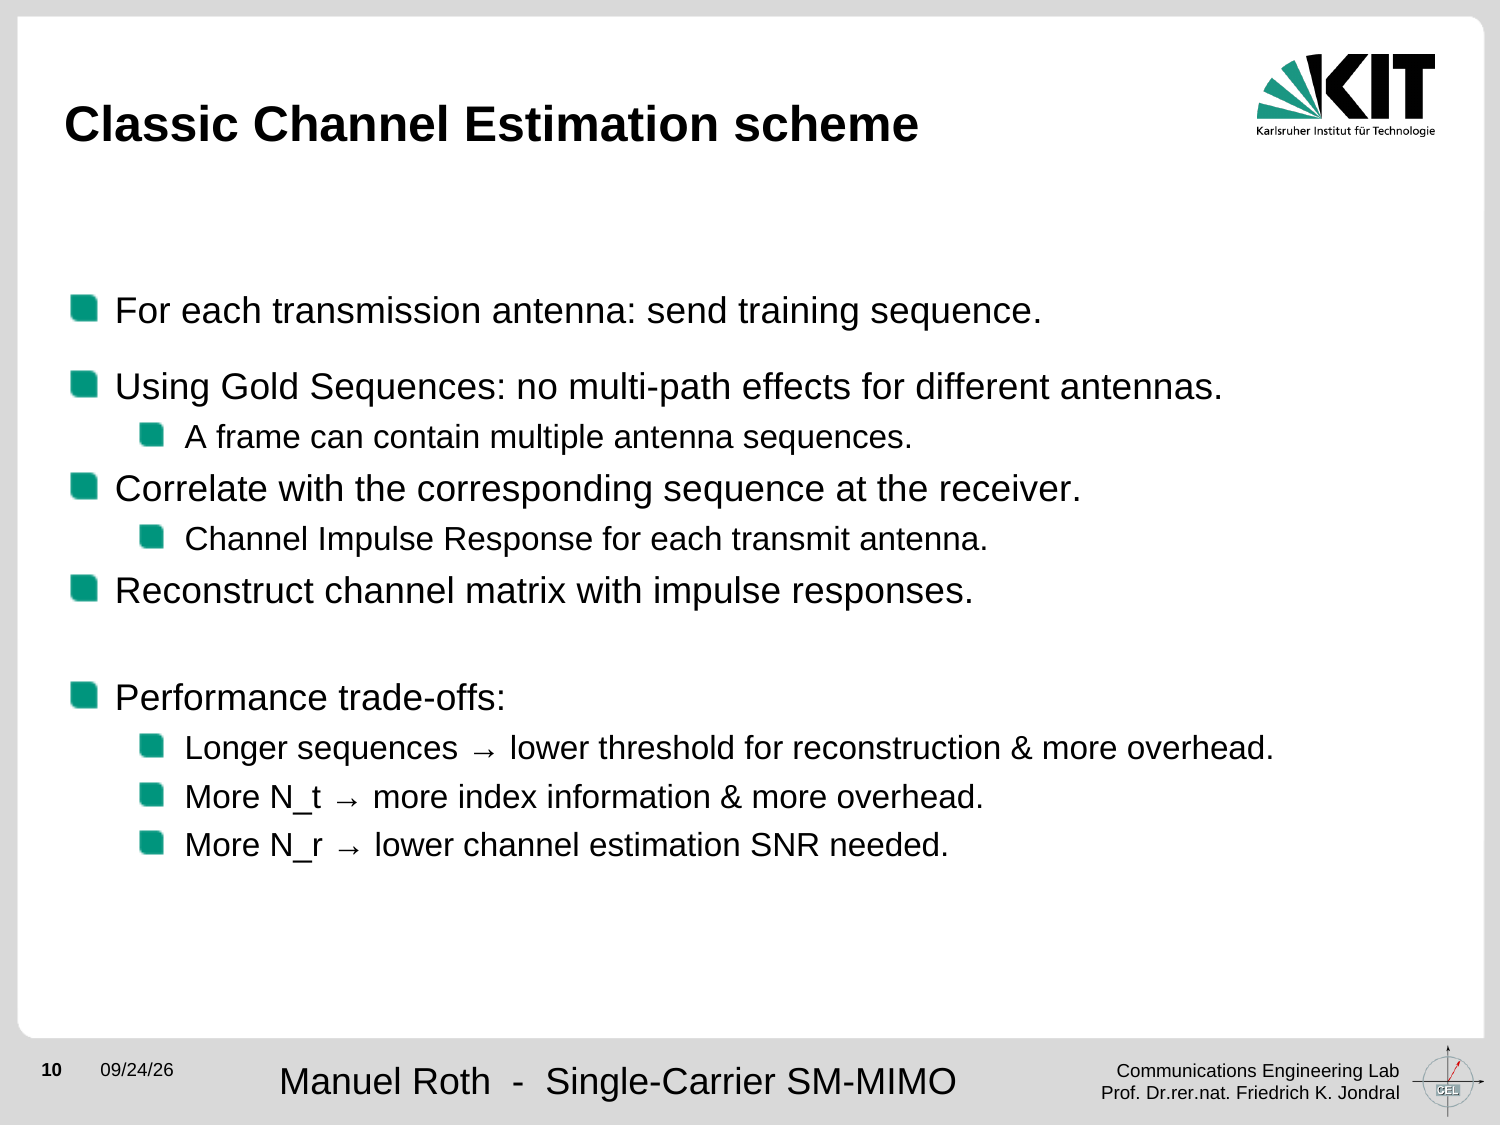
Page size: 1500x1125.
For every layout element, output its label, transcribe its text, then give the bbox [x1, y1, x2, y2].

list For each transmission antenna: send training sequence. Using Gold Sequences: no multi-path effects for different antennas. A frame can contain multiple antenna sequences. Correlate with the corresponding sequence at the receiver. Channel Impulse Response for each transmit antenna. Reconstruct channel matrix with impulse responses. Performance trade-offs: Longer sequences → lower threshold for reconstruction & more overhead. More N_t → more index information & more overhead. More N_r → lower channel estimation SNR needed. [69, 210, 1441, 871]
picture [0, 0, 1500, 1125]
title Classic Channel Estimation scheme [64, 59, 1198, 152]
